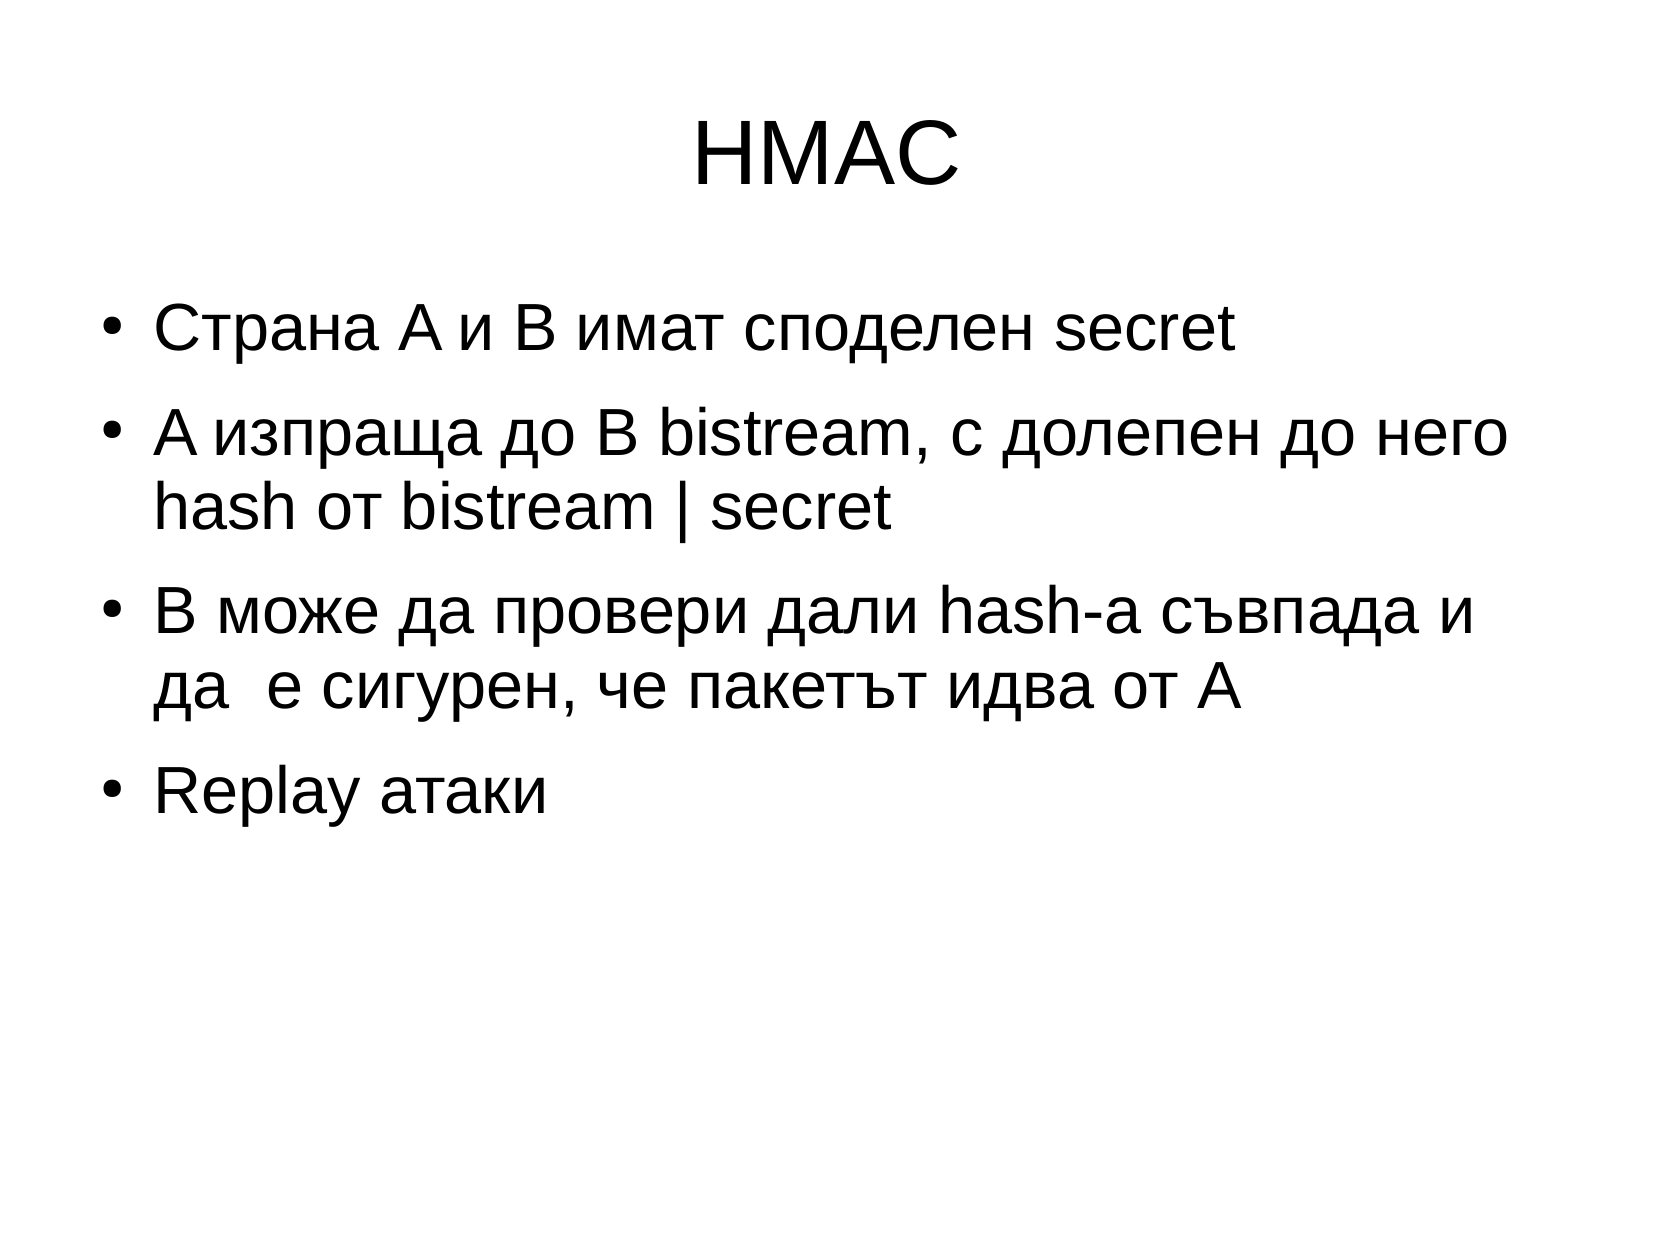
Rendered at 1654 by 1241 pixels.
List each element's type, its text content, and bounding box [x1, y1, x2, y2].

title HMAC [82, 56, 1571, 250]
list Страна A и B имат споделен secret A изпраща до B bistream, с долепен до него hash от bistream | secret B може да провери дали hash-а съвпада и да е сигурен, че пакетът идва от A Replay атаки [82, 290, 1571, 1109]
